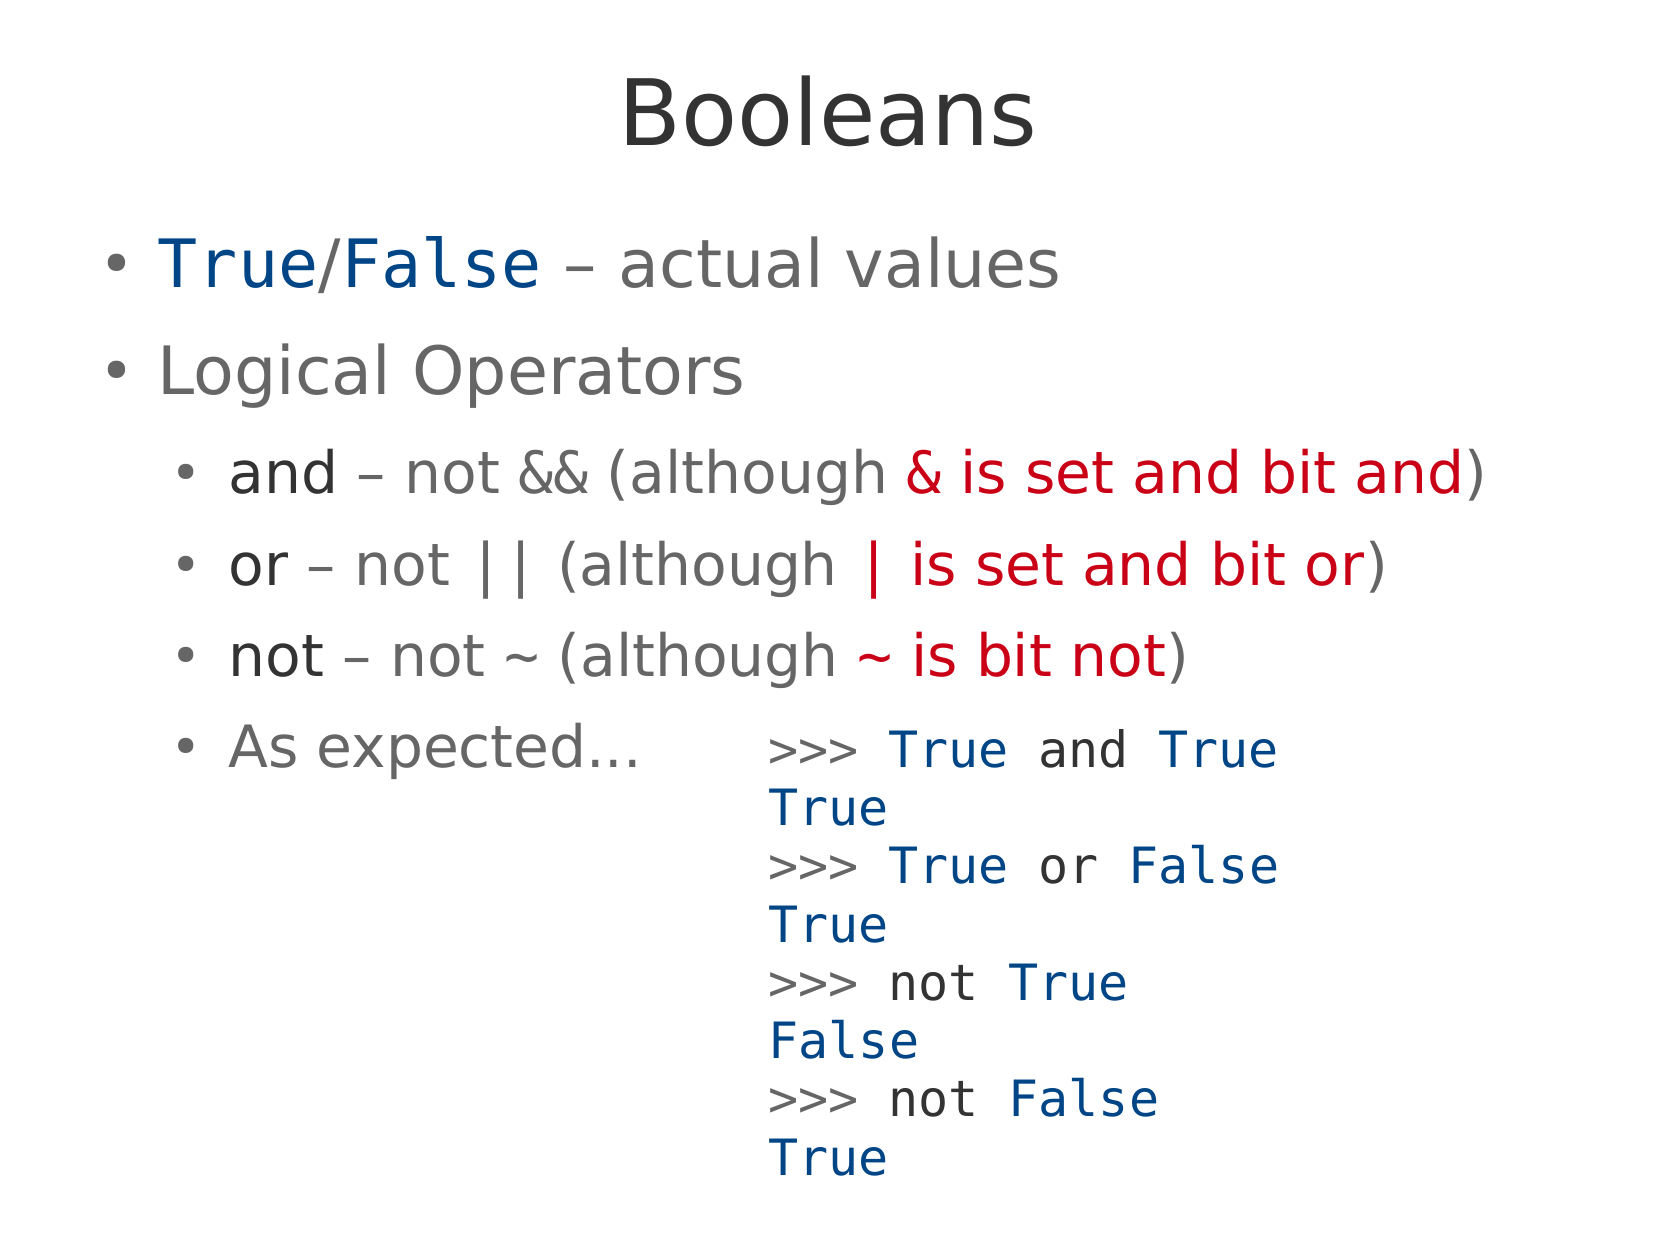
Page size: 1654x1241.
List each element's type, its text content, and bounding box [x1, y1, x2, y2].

text_box >>> True and True True >>> True or False True >>> not True False >>> not False True [754, 713, 1467, 1241]
title Booleans [84, 17, 1573, 211]
list True/False – actual values Logical Operators and – not && (although & is set and bit and) or – not || (although | is set and bit or) not – not ~ (although ~ is bit not) As expected... [86, 225, 1576, 1044]
